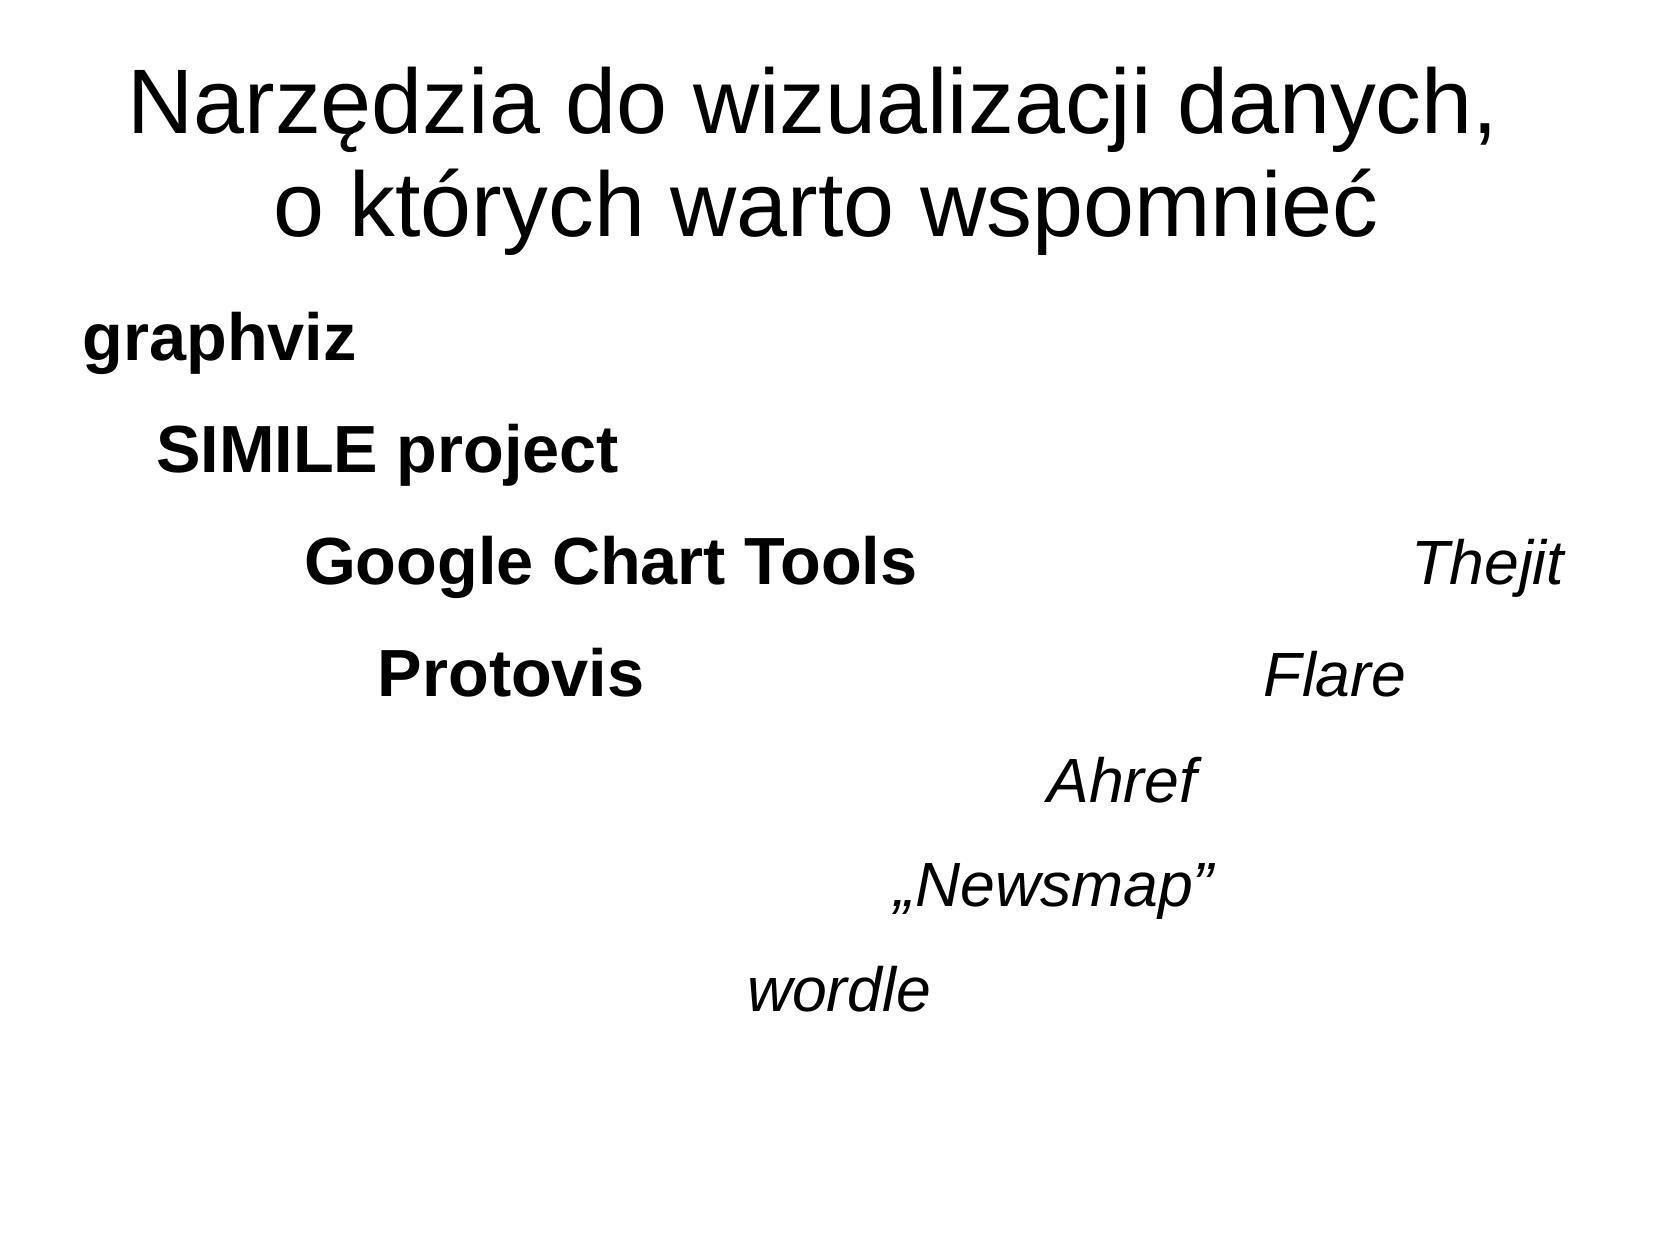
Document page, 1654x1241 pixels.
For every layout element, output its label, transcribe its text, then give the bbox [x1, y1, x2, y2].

subtitle graphviz SIMILE project Google Chart Tools Thejit Protovis Flare Ahref „Newsmap” wordle [82, 281, 1571, 1118]
title Narzędzia do wizualizacji danych, o których warto wspomnieć [82, 50, 1571, 256]
